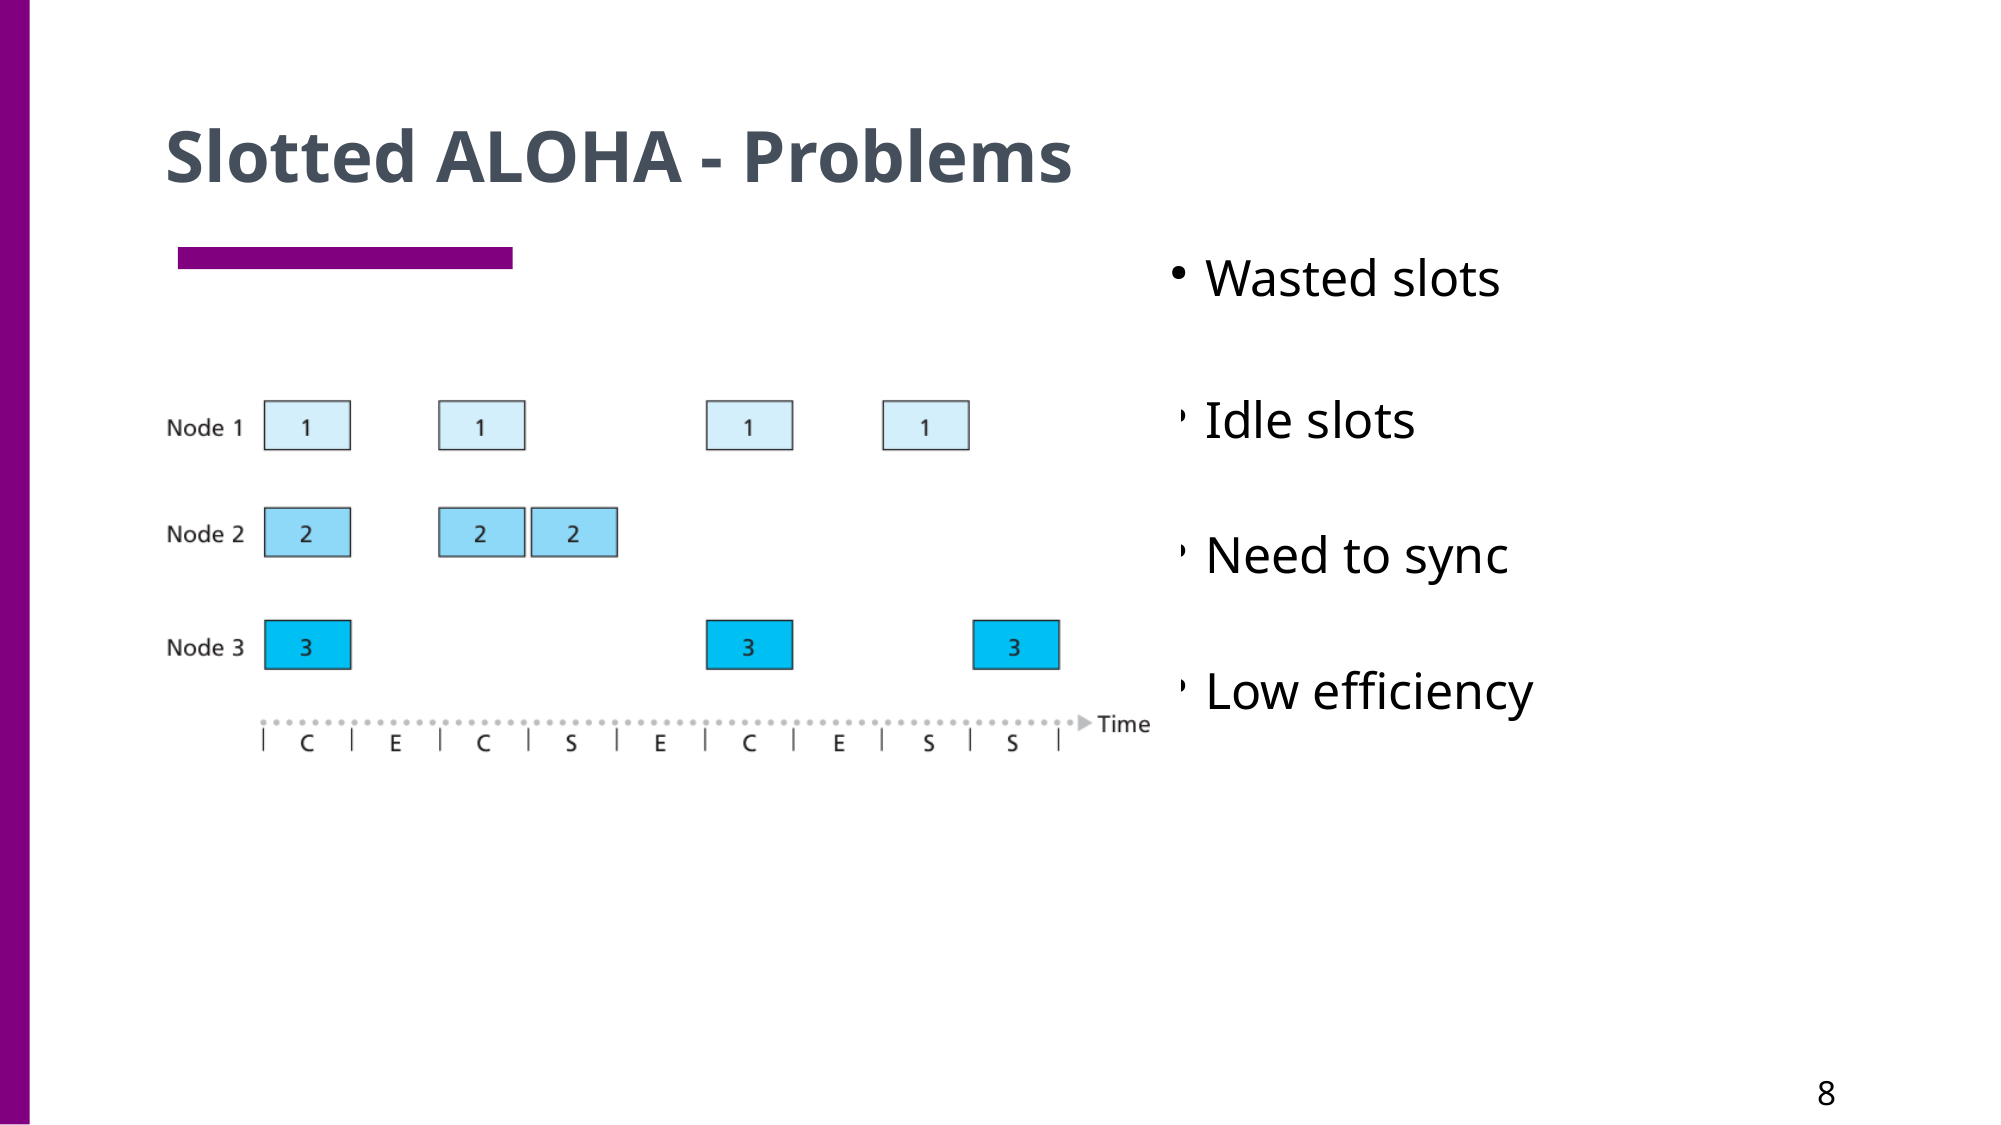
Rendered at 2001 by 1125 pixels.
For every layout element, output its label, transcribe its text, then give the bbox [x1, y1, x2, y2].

text_box Slotted ALOHA - Problems [151, 0, 1849, 212]
picture [90, 344, 1181, 781]
text_box Wasted slots Idle slots Need to sync Low efficiency [1155, 239, 1930, 738]
